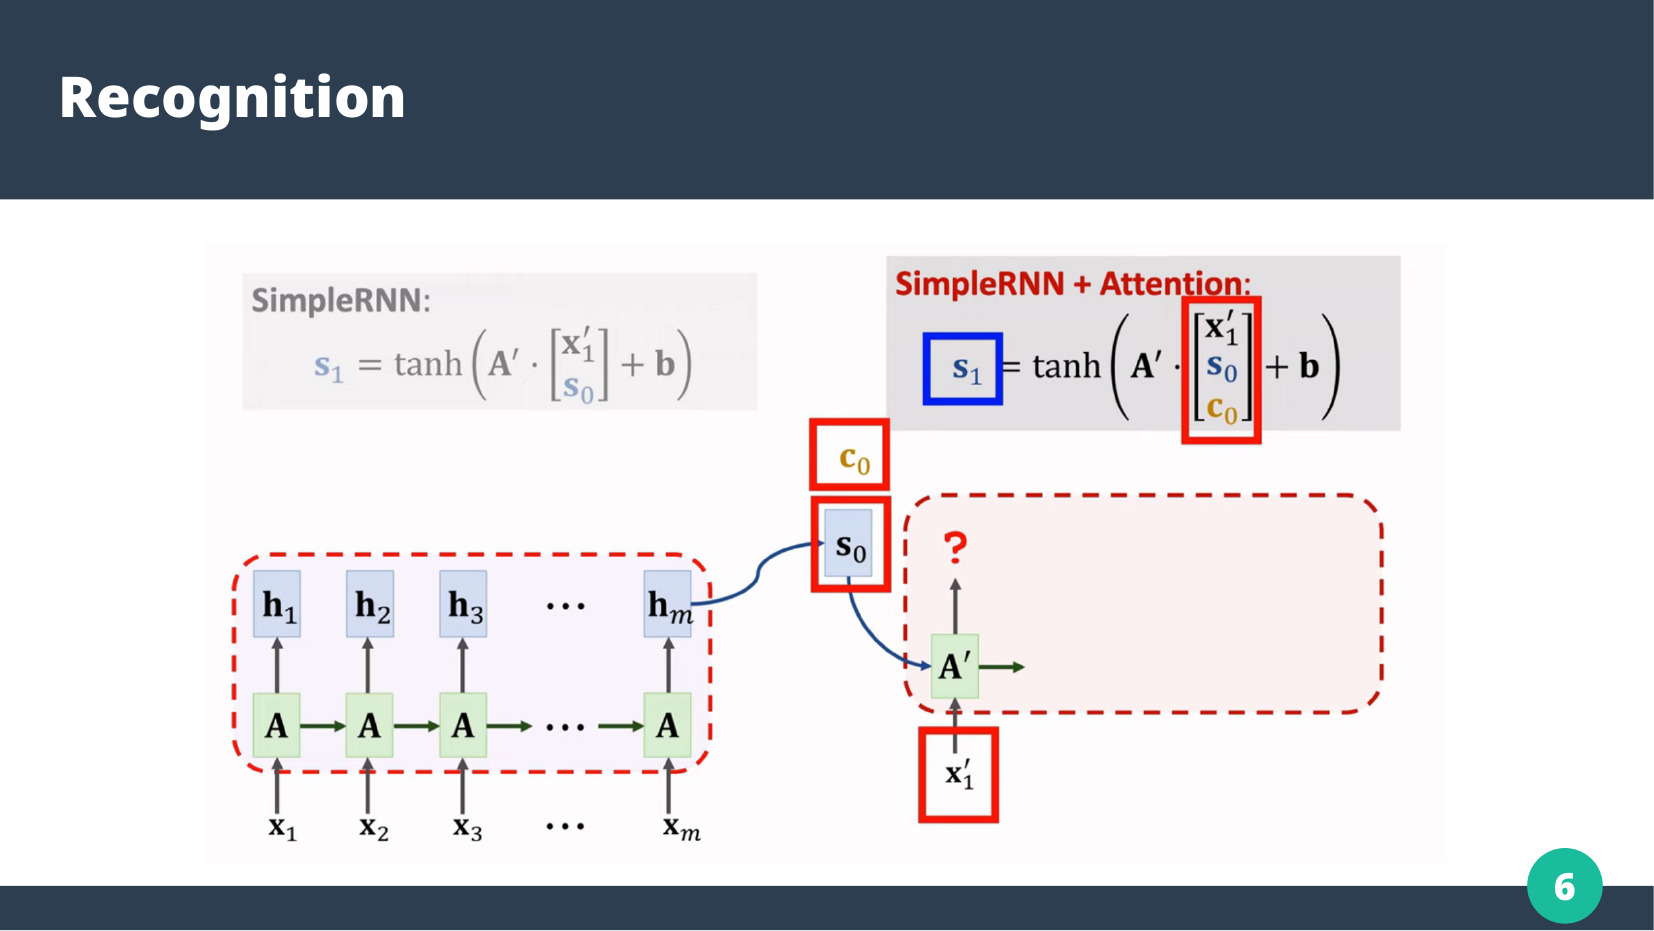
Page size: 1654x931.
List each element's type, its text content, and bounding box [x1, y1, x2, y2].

picture [205, 243, 1449, 864]
title Recognition [59, 37, 1595, 155]
